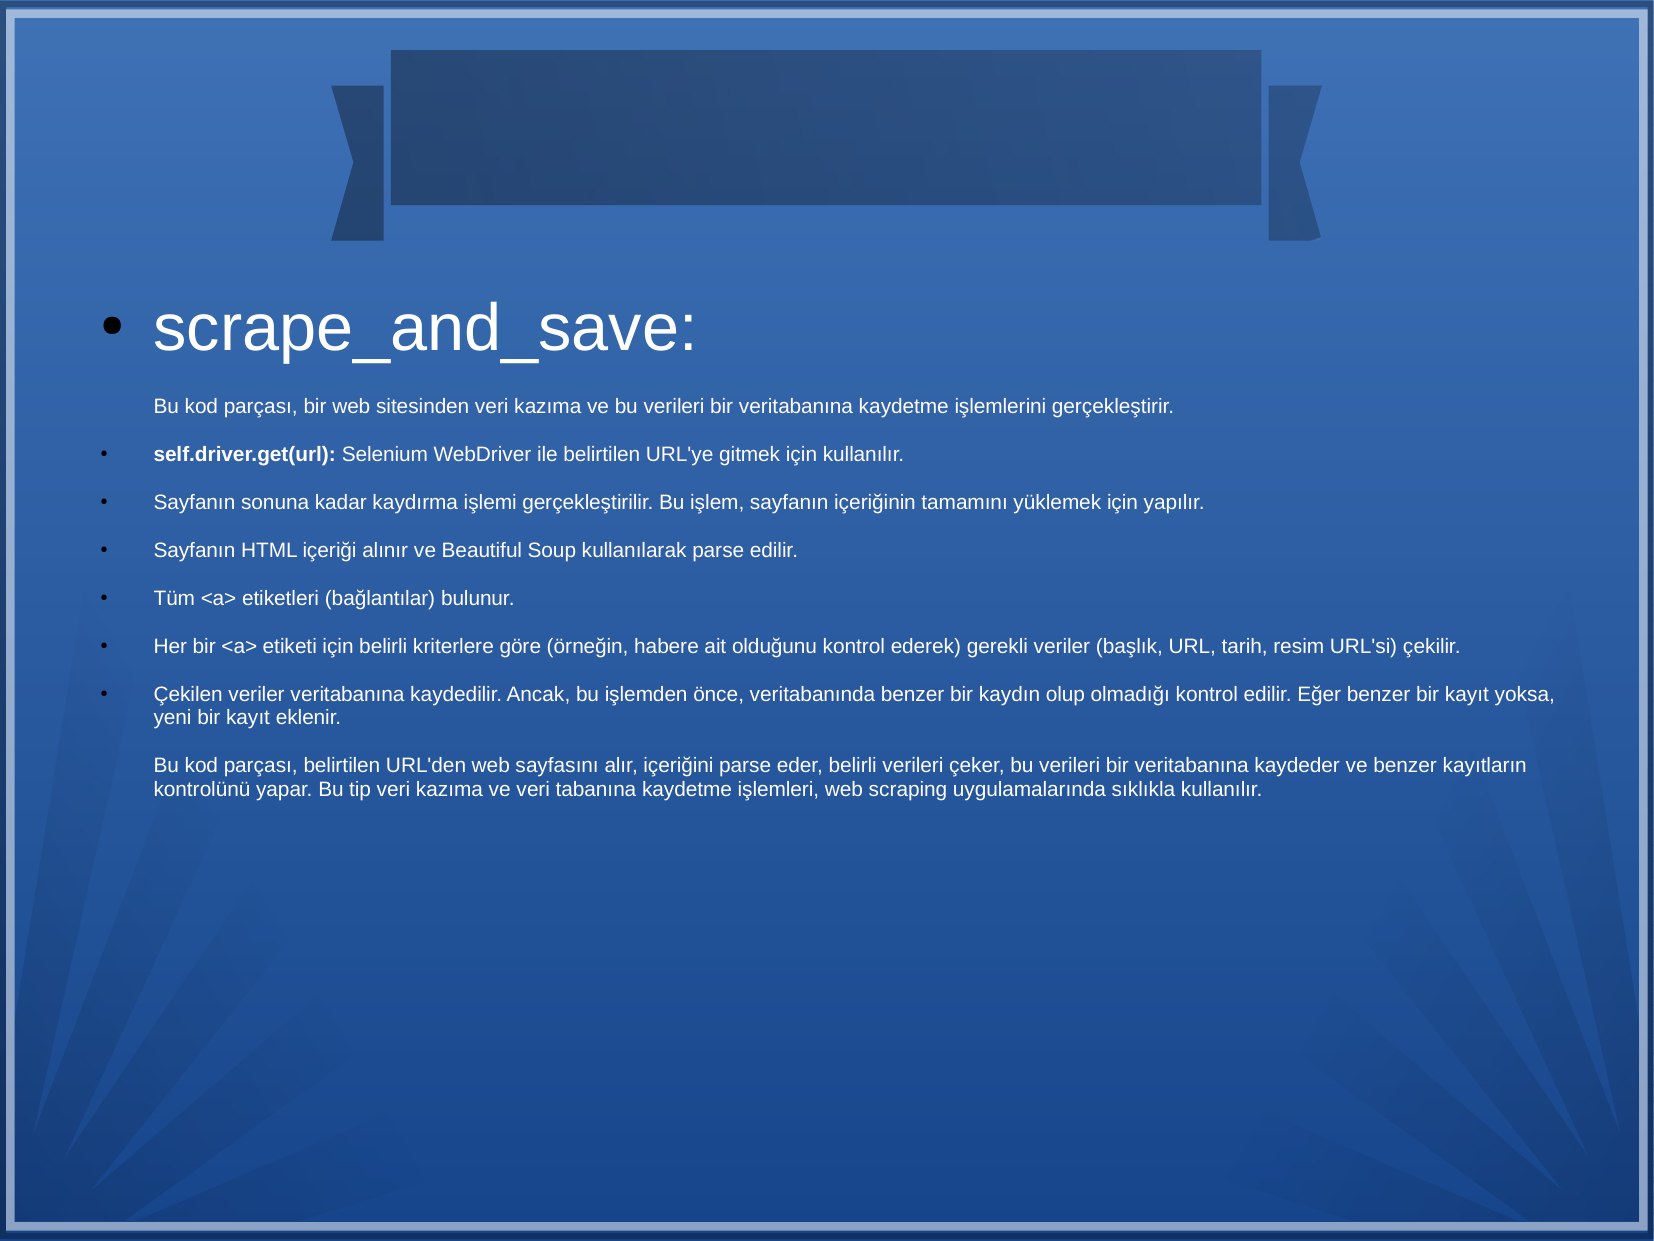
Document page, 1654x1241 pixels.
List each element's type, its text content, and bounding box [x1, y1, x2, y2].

list scrape_and_save: Bu kod parçası, bir web sitesinden veri kazıma ve bu verileri bir veritabanına kaydetme işlemlerini gerçekleştirir. self.driver.get(url): Selenium WebDriver ile belirtilen URL'ye gitmek için kullanılır. Sayfanın sonuna kadar kaydırma işlemi gerçekleştirilir. Bu işlem, sayfanın içeriğinin tamamını yüklemek için yapılır. Sayfanın HTML içeriği alınır ve Beautiful Soup kullanılarak parse edilir. Tüm <a> etiketleri (bağlantılar) bulunur. Her bir <a> etiketi için belirli kriterlere göre (örneğin, habere ait olduğunu kontrol ederek) gerekli veriler (başlık, URL, tarih, resim URL'si) çekilir. Çekilen veriler veritabanına kaydedilir. Ancak, bu işlemden önce, veritabanında benzer bir kaydın olup olmadığı kontrol edilir. Eğer benzer bir kayıt yoksa, yeni bir kayıt eklenir. Bu kod parçası, belirtilen URL'den web sayfasını alır, içeriğini parse eder, belirli verileri çeker, bu verileri bir veritabanına kaydeder ve benzer kayıtların kontrolünü yapar. Bu tip veri kazıma ve veri tabanına kaydetme işlemleri, web scraping uygulamalarında sıklıkla kullanılır. [82, 290, 1571, 1010]
